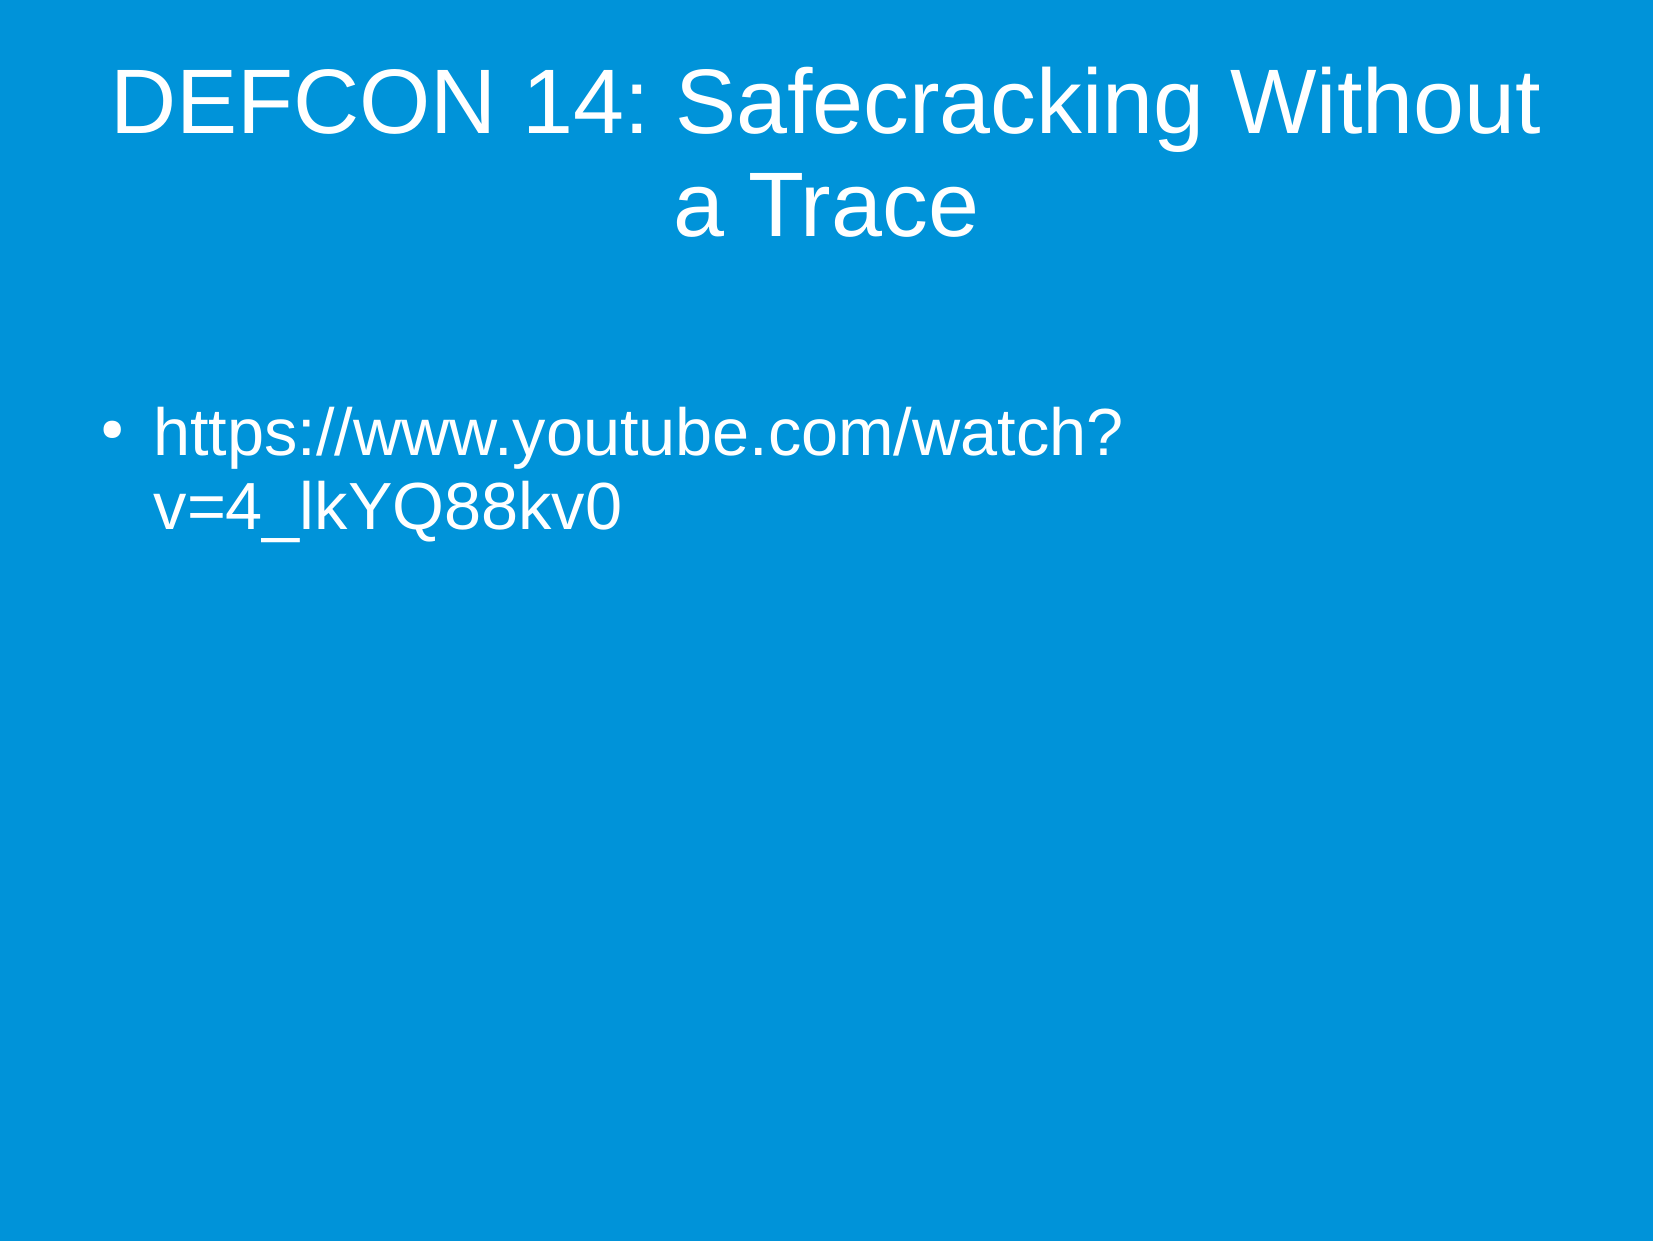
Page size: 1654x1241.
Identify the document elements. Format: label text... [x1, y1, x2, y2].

list https://www.youtube.com/watch?v=4_lkYQ88kv0 [82, 290, 1571, 1010]
title DEFCON 14: Safecracking Without a Trace [82, 49, 1571, 257]
